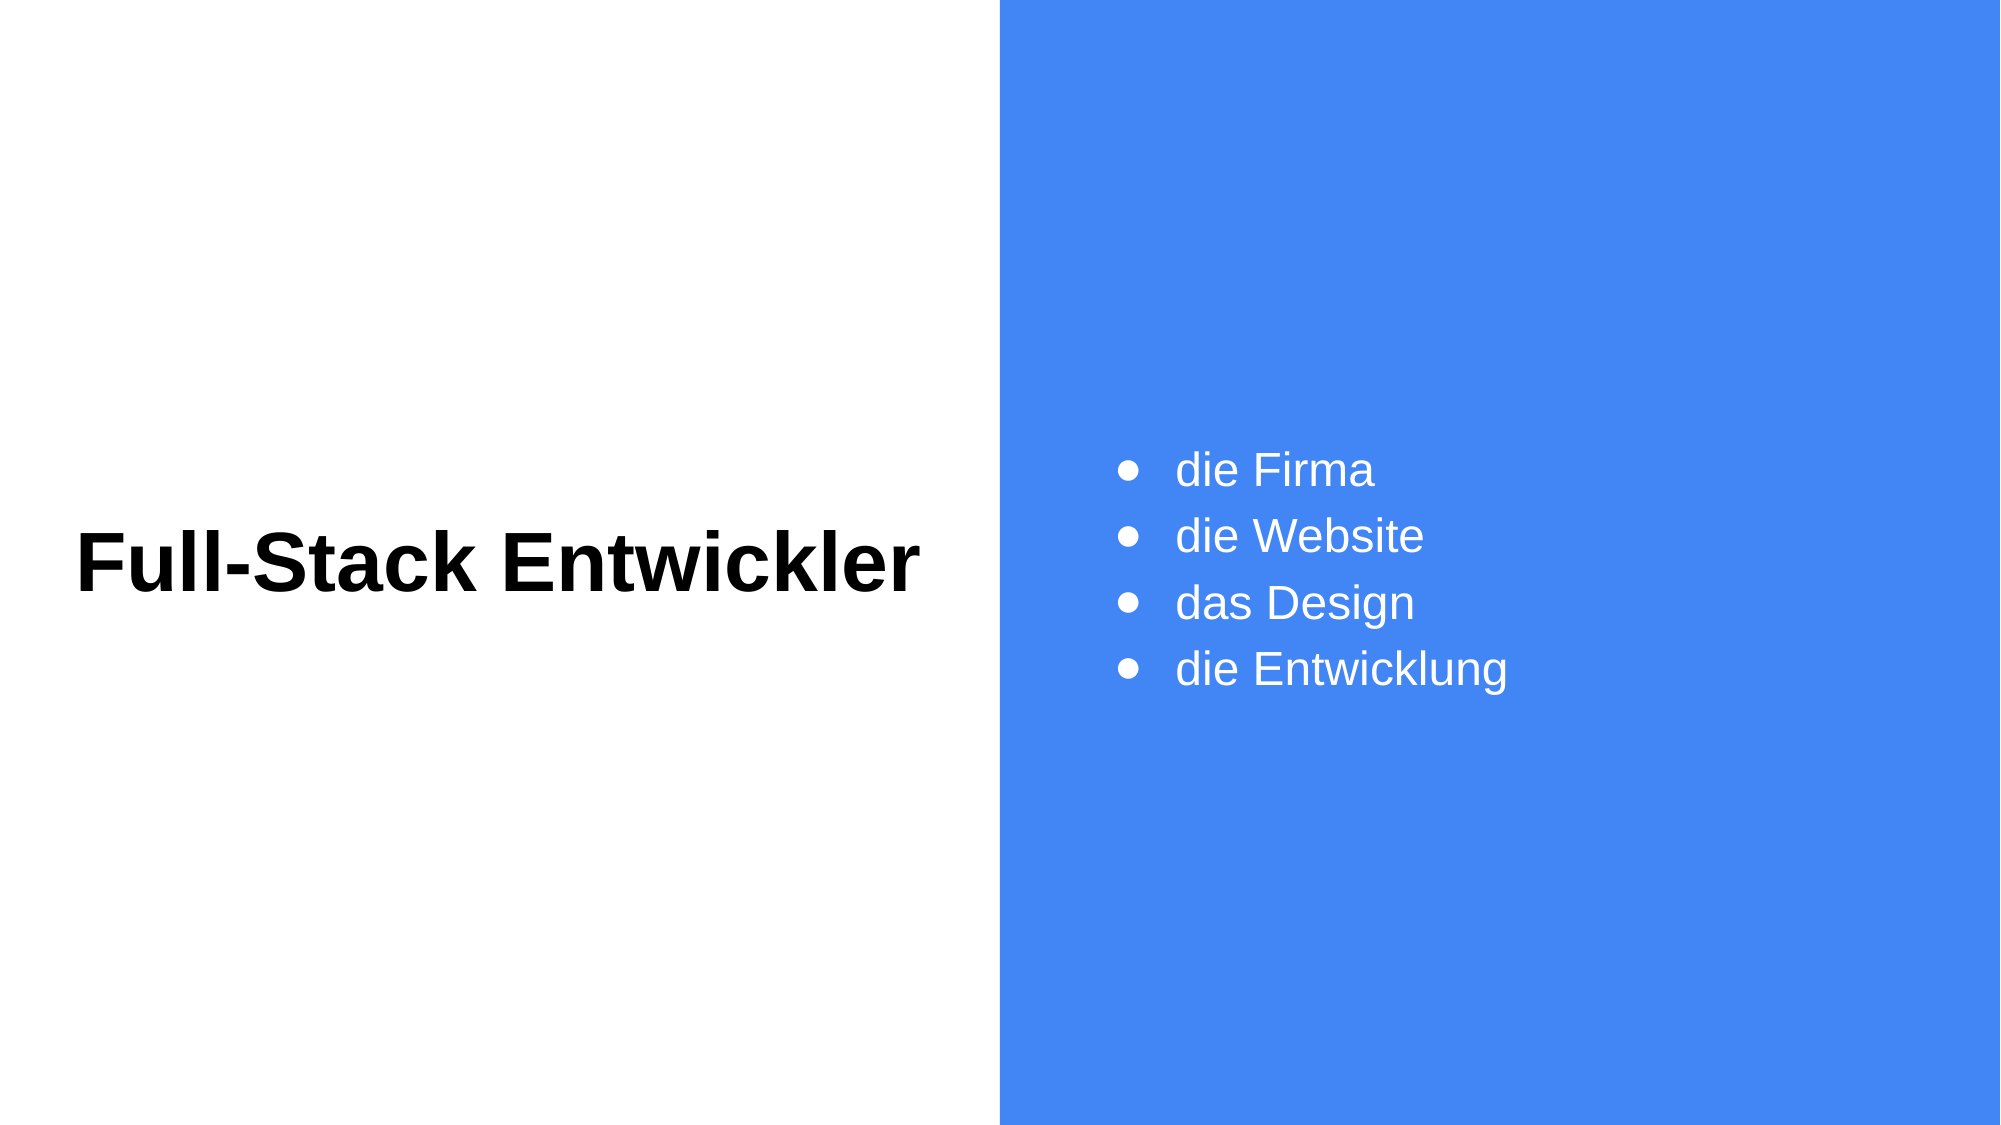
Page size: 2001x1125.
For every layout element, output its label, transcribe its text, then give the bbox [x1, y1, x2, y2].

list die Firma die Website das Design die Entwicklung [1080, 158, 1920, 967]
title Full-Stack Entwickler [56, 507, 942, 618]
